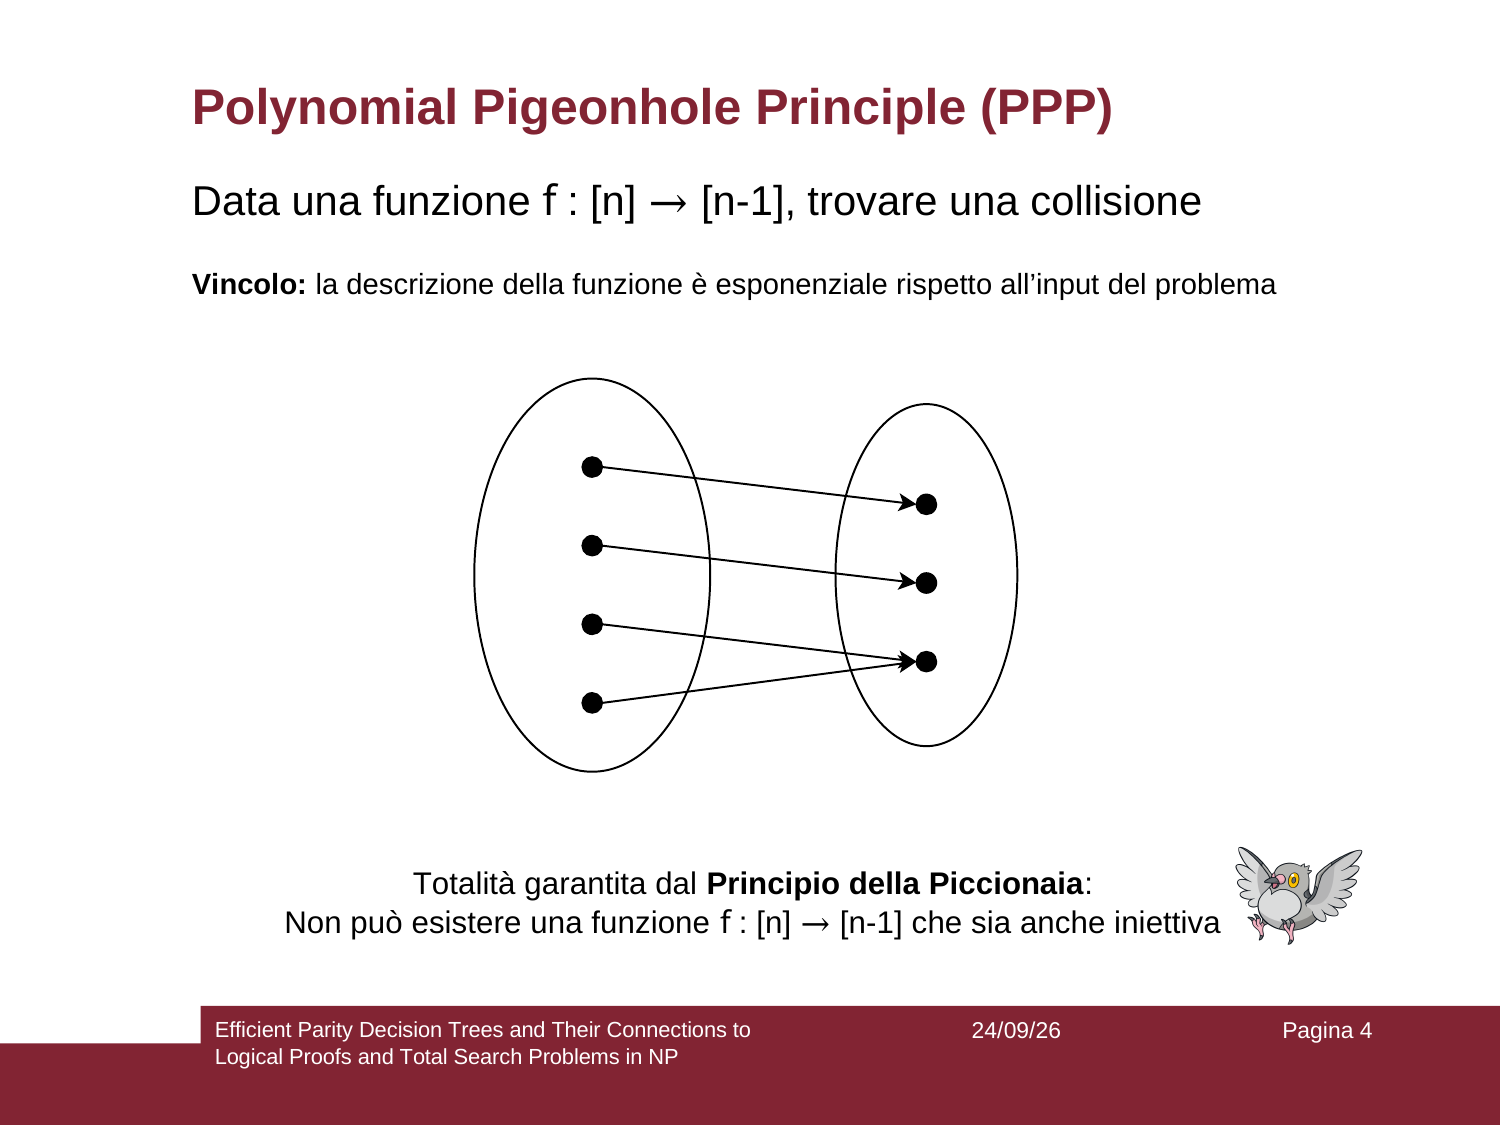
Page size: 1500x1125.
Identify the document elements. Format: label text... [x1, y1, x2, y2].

text_box Totalità garantita dal Principio della Piccionaia: Non può esistere una funzione f : [n] → [n-1] che sia anche iniettiva [236, 856, 1270, 948]
picture [472, 376, 1021, 774]
text_box Data una funzione f : [n] → [n-1], trovare una collisione [177, 165, 1392, 232]
text_box Efficient Parity Decision Trees and Their Connections to Logical Proofs and Total Search Problems in NP [200, 1008, 768, 1084]
picture [1234, 846, 1363, 945]
text_box Polynomial Pigeonhole Principle (PPP) [177, 66, 1394, 151]
text_box Pagina <number> [1173, 1008, 1388, 1084]
text_box Vincolo: la descrizione della funzione è esponenziale rispetto all’input del problema [177, 257, 1418, 343]
text_box 24/10/24 [860, 1008, 1173, 1084]
